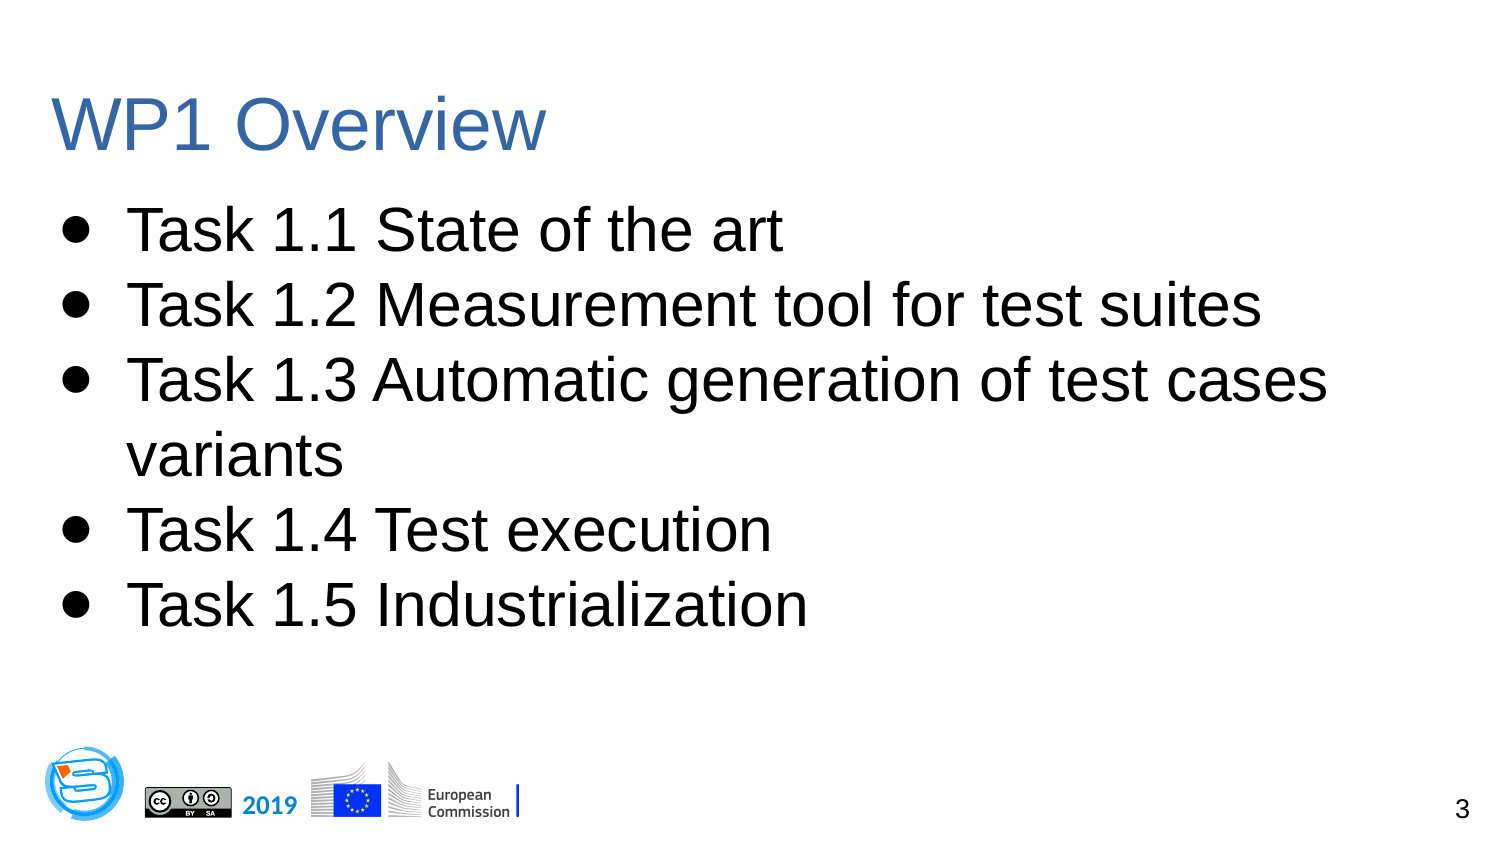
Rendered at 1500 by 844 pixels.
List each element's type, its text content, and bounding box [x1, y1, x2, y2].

slide_number <number> [1395, 775, 1485, 841]
list Task 1.1 State of the art Task 1.2 Measurement tool for test suites Task 1.3 Automatic generation of test cases variants Task 1.4 Test execution Task 1.5 Industrialization [51, 188, 1449, 750]
title WP1 Overview [51, 72, 1449, 167]
picture [311, 761, 519, 817]
